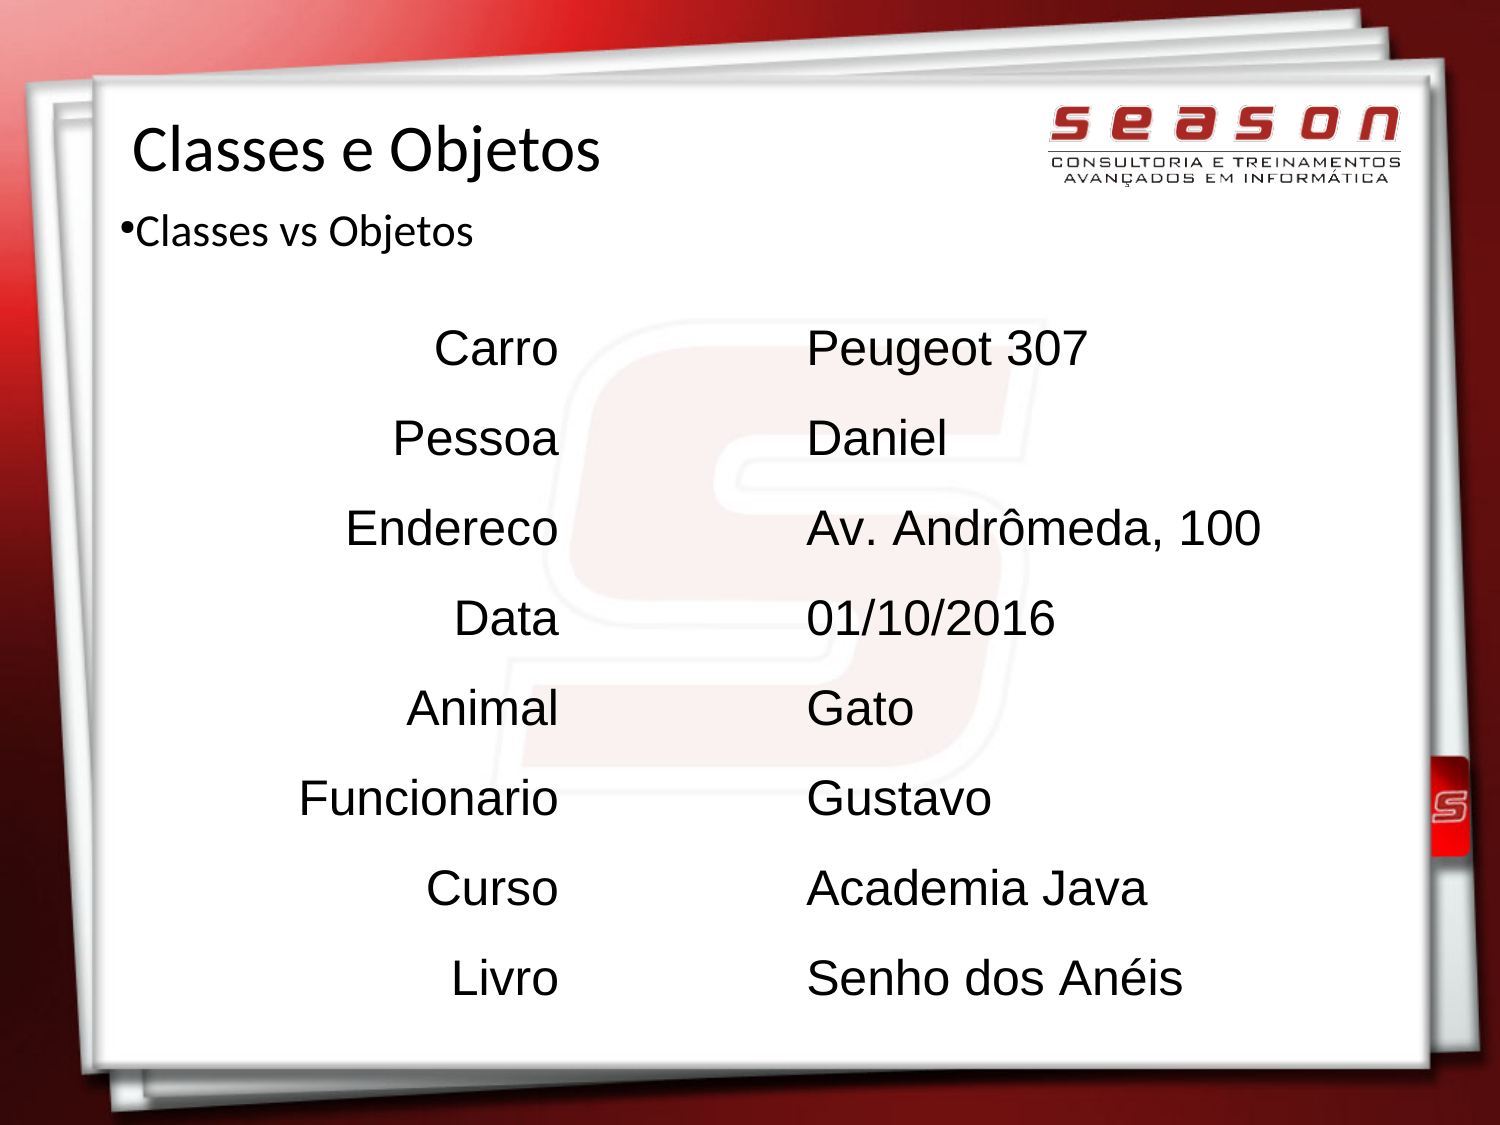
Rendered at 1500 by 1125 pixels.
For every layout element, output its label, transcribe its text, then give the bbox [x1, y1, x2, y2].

text_box Peugeot 307 Daniel Av. Andrômeda, 100 01/10/2016 Gato Gustavo Academia Java Senho dos Anéis [791, 277, 1277, 1013]
text_box Classes vs Objetos [119, 200, 1240, 256]
picture [0, 0, 1500, 1125]
title Classes e Objetos [118, 33, 1394, 257]
text_box Carro Pessoa Endereco Data Animal Funcionario Curso Livro [283, 277, 574, 1013]
